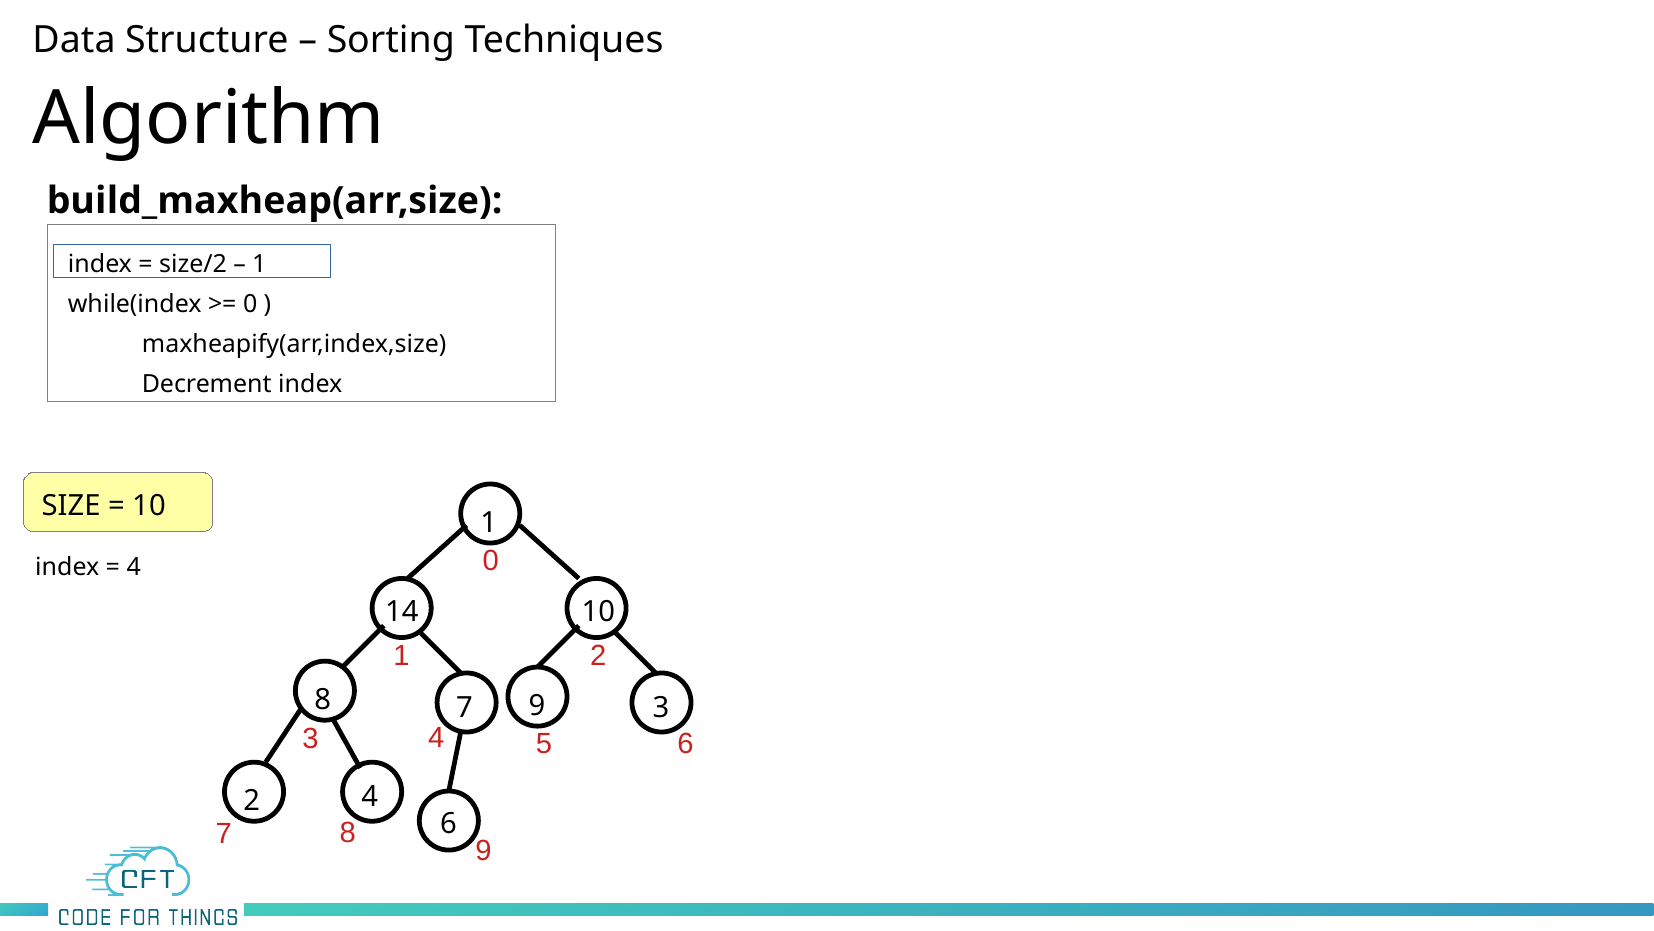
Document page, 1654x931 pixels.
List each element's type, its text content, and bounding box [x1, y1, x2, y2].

text_box 9 [460, 826, 507, 875]
text_box 4 [413, 713, 460, 762]
text_box [582, 578, 611, 582]
text_box index = 4 [0, 541, 186, 591]
text_box 9 [513, 677, 562, 727]
text_box [433, 791, 464, 795]
text_box [686, 686, 692, 719]
text_box 14 [370, 582, 438, 632]
text_box [450, 672, 484, 678]
text_box 8 [324, 808, 371, 857]
text_box SIZE = 10 [26, 476, 207, 526]
text_box 5 [521, 719, 567, 768]
text_box 8 [299, 671, 348, 721]
text_box [474, 805, 479, 837]
text_box [437, 687, 441, 713]
text_box index = size/2 – 1 while(index >= 0 ) maxheapify(arr,index,size) Decrement index [53, 238, 508, 402]
text_box [362, 762, 390, 768]
text_box [47, 224, 556, 402]
text_box [395, 773, 402, 811]
text_box [23, 472, 213, 532]
text_box [490, 684, 497, 721]
text_box 0 [467, 536, 514, 585]
text_box [562, 680, 568, 714]
title Data Structure – Sorting Techniques Algorithm [32, 12, 1184, 166]
text_box [348, 672, 355, 710]
text_box [232, 762, 276, 772]
text_box [302, 661, 347, 671]
text_box 3 [637, 678, 686, 728]
text_box 6 [425, 795, 474, 845]
text_box [371, 818, 386, 822]
text_box [224, 777, 228, 806]
text_box 4 [346, 768, 395, 818]
text_box [468, 483, 512, 493]
text_box 1 [458, 493, 525, 544]
text_box [515, 667, 560, 677]
text_box [295, 676, 299, 705]
text_box [432, 845, 466, 851]
text_box [387, 578, 416, 582]
text_box 6 [662, 719, 709, 768]
text_box 10 [566, 582, 634, 632]
text_box 3 [287, 714, 334, 763]
text_box 3 [287, 714, 293, 724]
text_box build_maxheap(arr,size): [32, 165, 650, 225]
text_box [631, 686, 637, 719]
text_box [277, 773, 284, 811]
text_box 7 [441, 678, 490, 728]
text_box [646, 728, 662, 733]
text_box [419, 803, 425, 838]
picture [59, 846, 237, 925]
text_box [507, 680, 513, 714]
text_box [645, 672, 678, 678]
text_box [460, 728, 482, 733]
text_box [342, 778, 346, 806]
text_box 2 [575, 631, 622, 680]
text_box 2 [228, 772, 277, 822]
text_box 7 [200, 809, 247, 857]
text_box 1 [378, 631, 425, 680]
